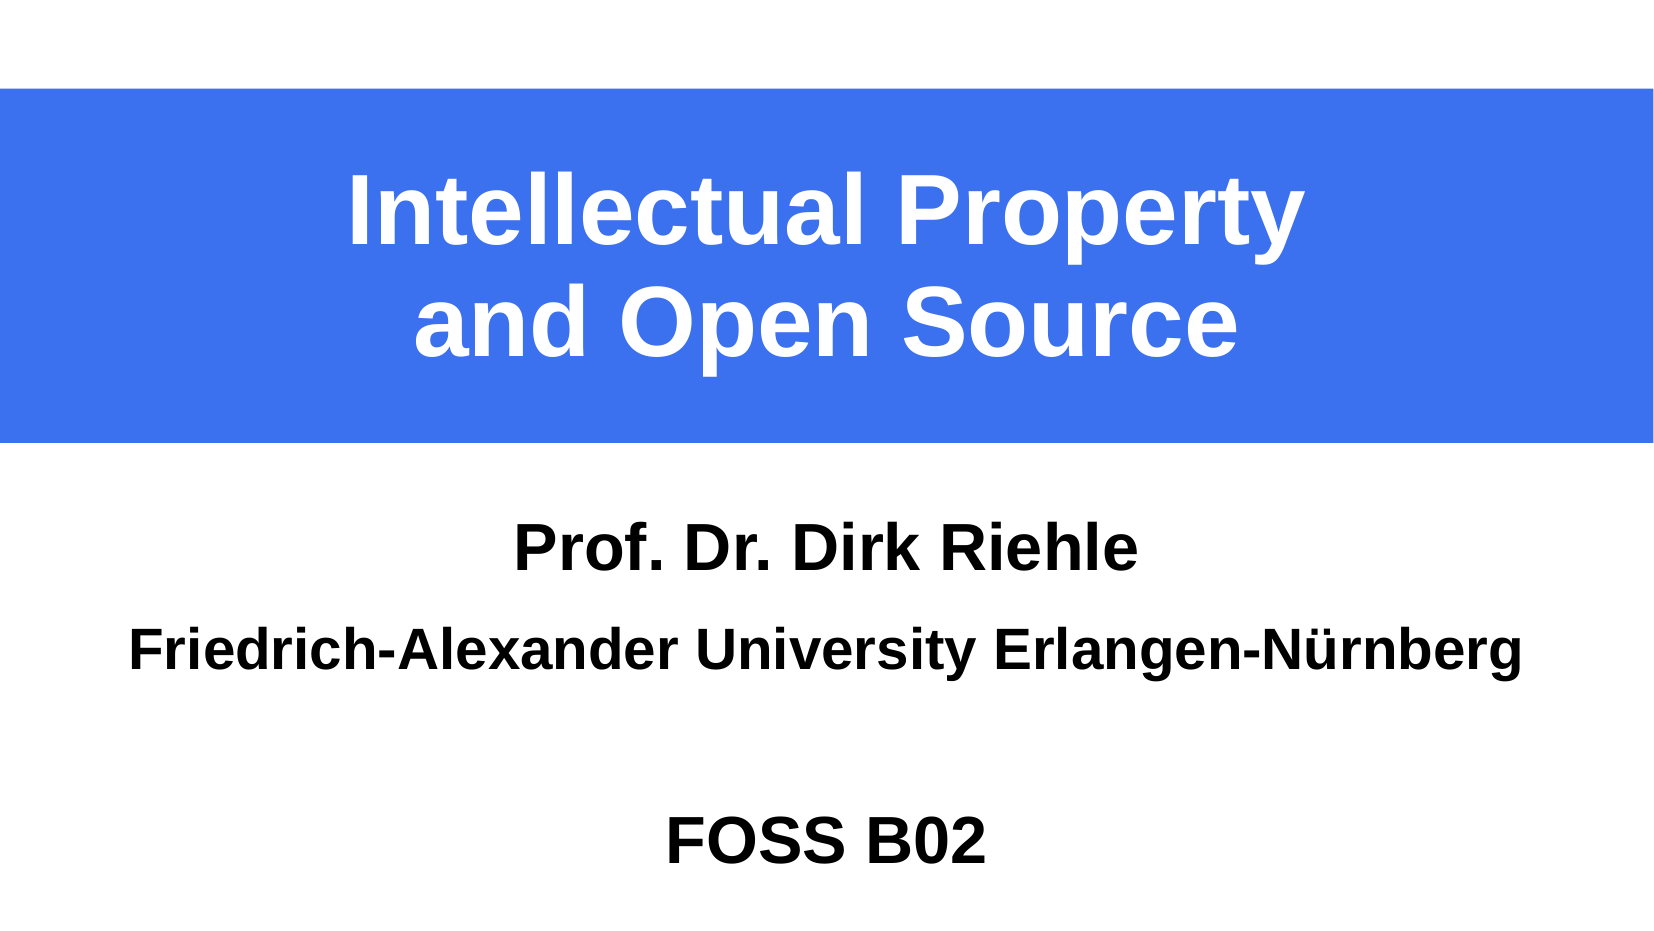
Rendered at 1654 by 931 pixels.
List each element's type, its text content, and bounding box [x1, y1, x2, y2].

title Intellectual Property and Open Source [0, 88, 1654, 443]
subtitle Prof. Dr. Dirk Riehle Friedrich-Alexander University Erlangen-Nürnberg FOSS B02 [29, 472, 1625, 886]
